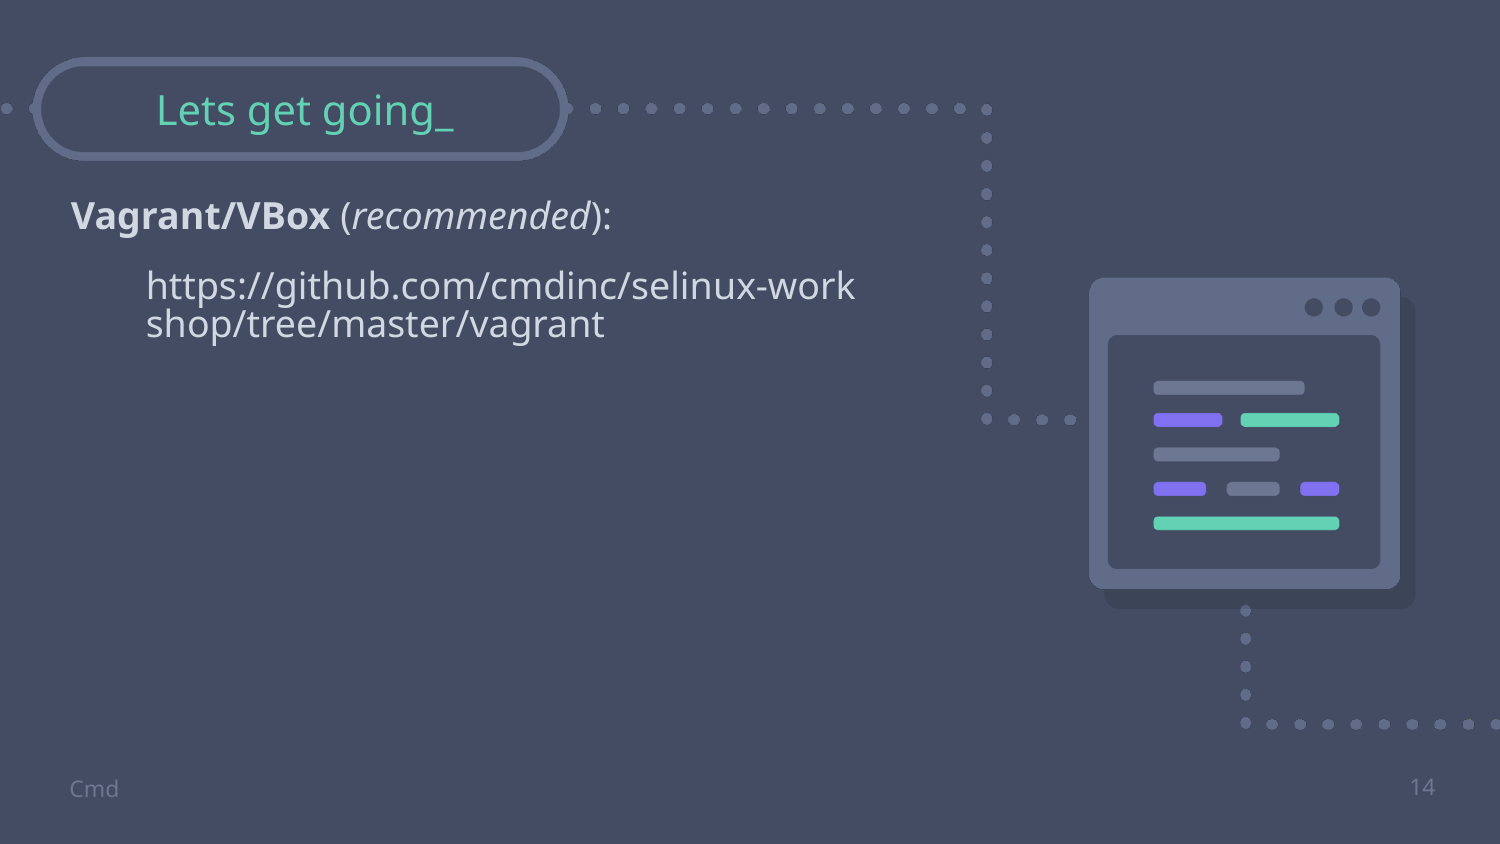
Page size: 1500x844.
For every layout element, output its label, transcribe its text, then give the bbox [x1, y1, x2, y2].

list Vagrant/VBox (recommended): https://github.com/cmdinc/selinux-workshop/tree/master/vagrant [55, 177, 886, 697]
title Lets get going_ [53, 68, 557, 150]
picture [0, 57, 1500, 730]
slide_number <number> [1360, 766, 1451, 811]
